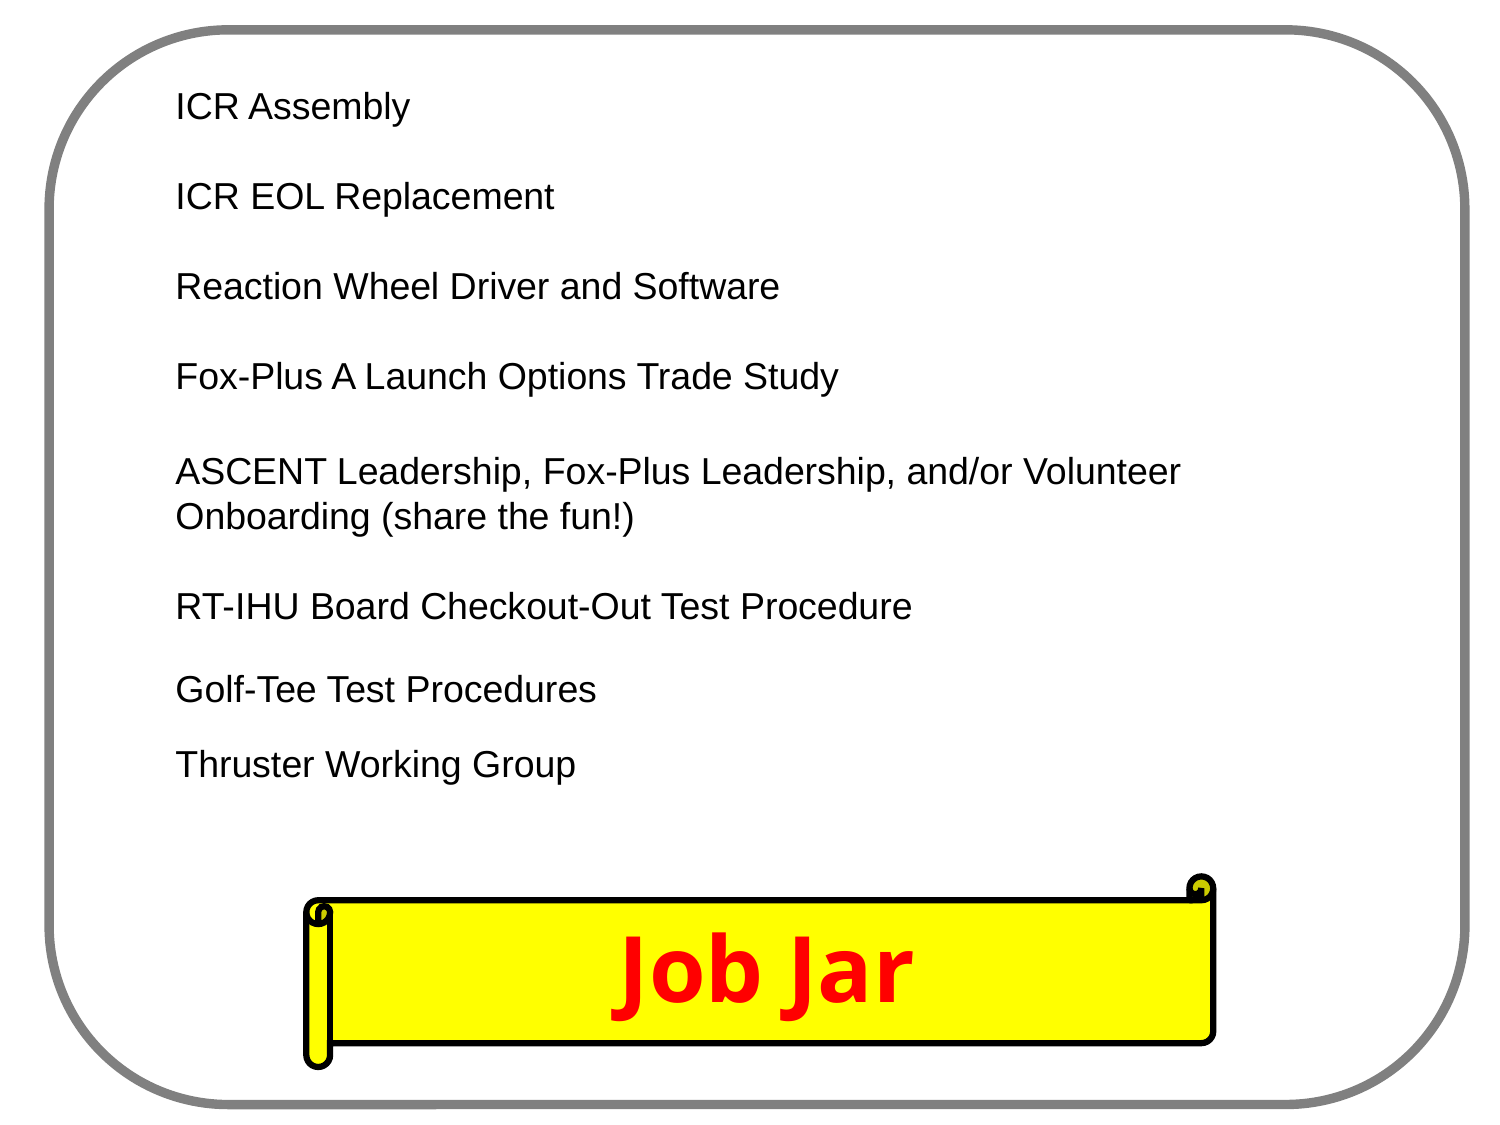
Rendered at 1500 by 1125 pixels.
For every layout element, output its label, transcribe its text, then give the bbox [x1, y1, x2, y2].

text_box ICR Assembly ICR EOL Replacement Reaction Wheel Driver and Software Fox-Plus A Launch Options Trade Study ASCENT Leadership, Fox-Plus Leadership, and/or Volunteer Onboarding (share the fun!) RT-IHU Board Checkout-Out Test Procedure Golf-Tee Test Procedures Thruster Working Group [160, 74, 1360, 793]
text_box Job Jar [260, 903, 1273, 1028]
text_box [306, 1028, 1214, 1068]
text_box [310, 876, 1214, 903]
